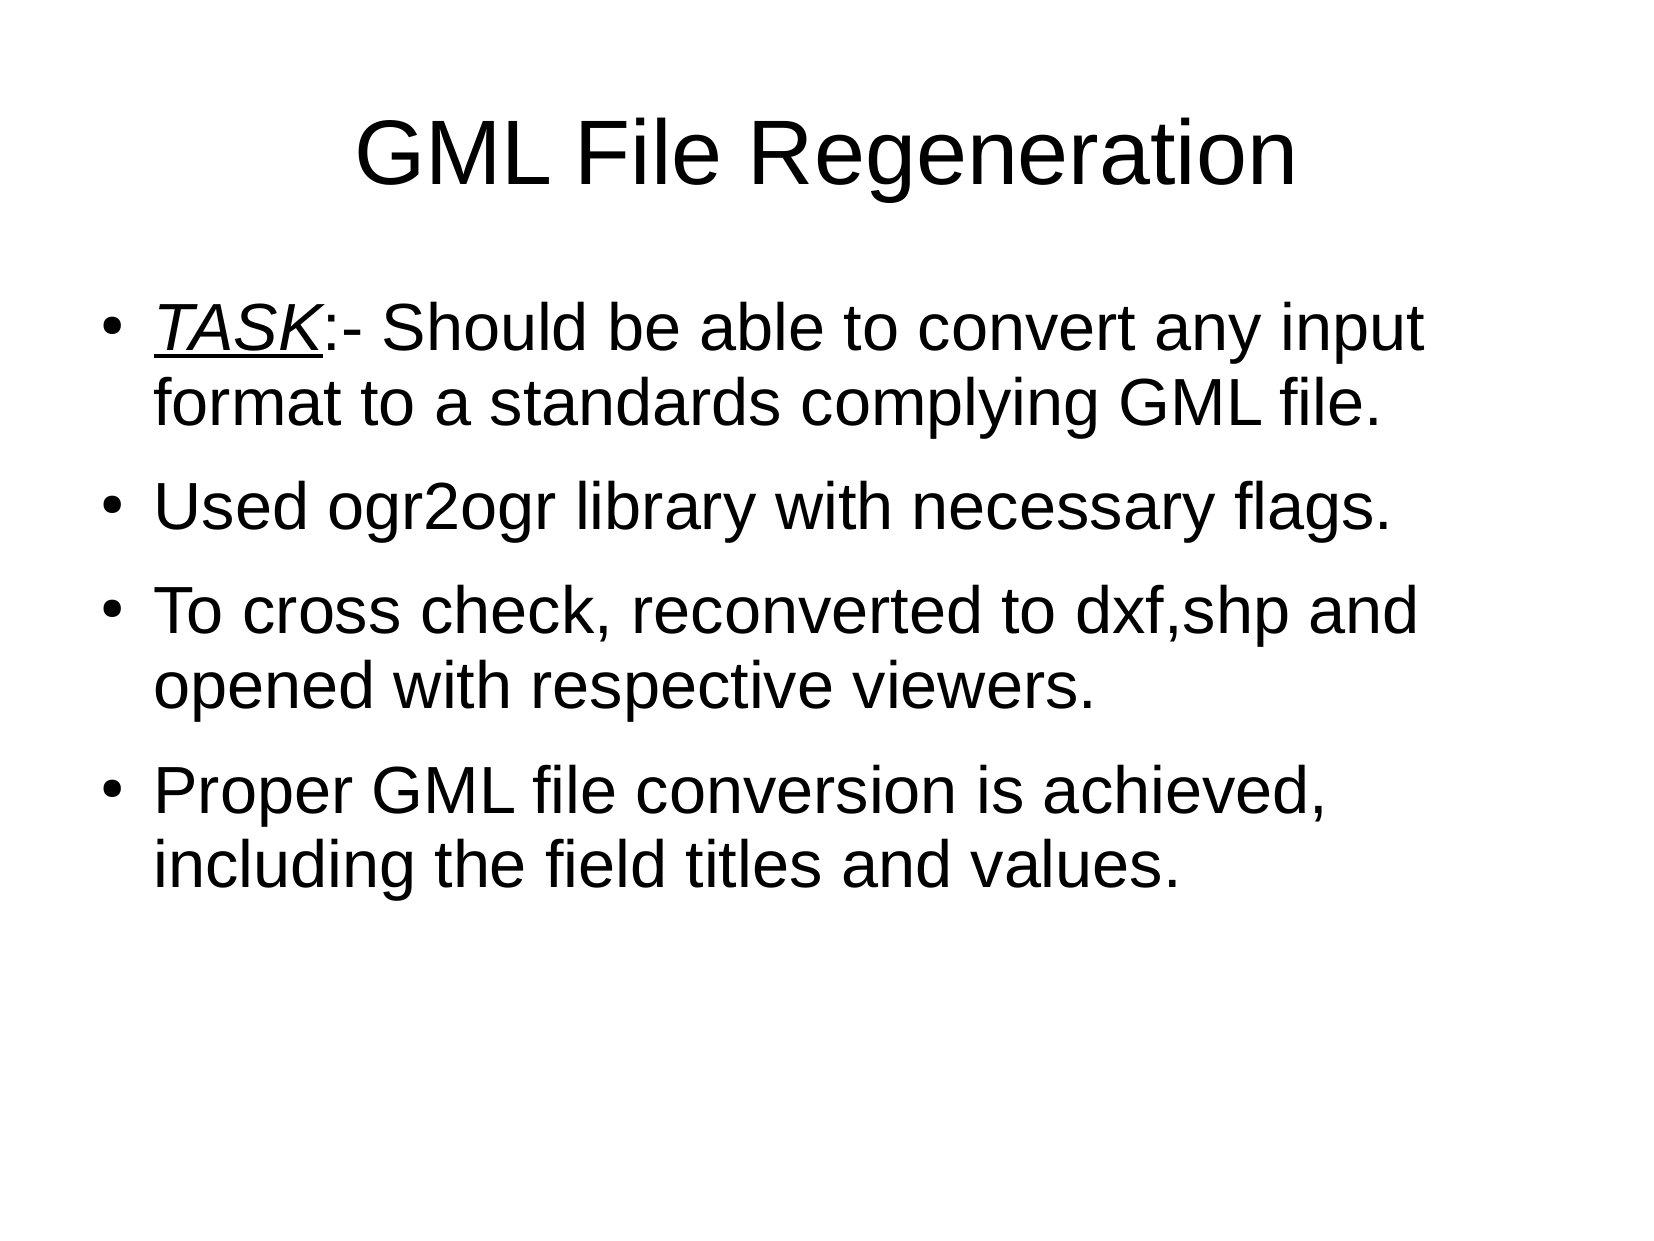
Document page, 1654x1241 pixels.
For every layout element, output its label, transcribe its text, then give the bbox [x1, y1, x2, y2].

list TASK:- Should be able to convert any input format to a standards complying GML file. Used ogr2ogr library with necessary flags. To cross check, reconverted to dxf,shp and opened with respective viewers. Proper GML file conversion is achieved, including the field titles and values. [82, 290, 1571, 1010]
title GML File Regeneration [82, 49, 1571, 257]
